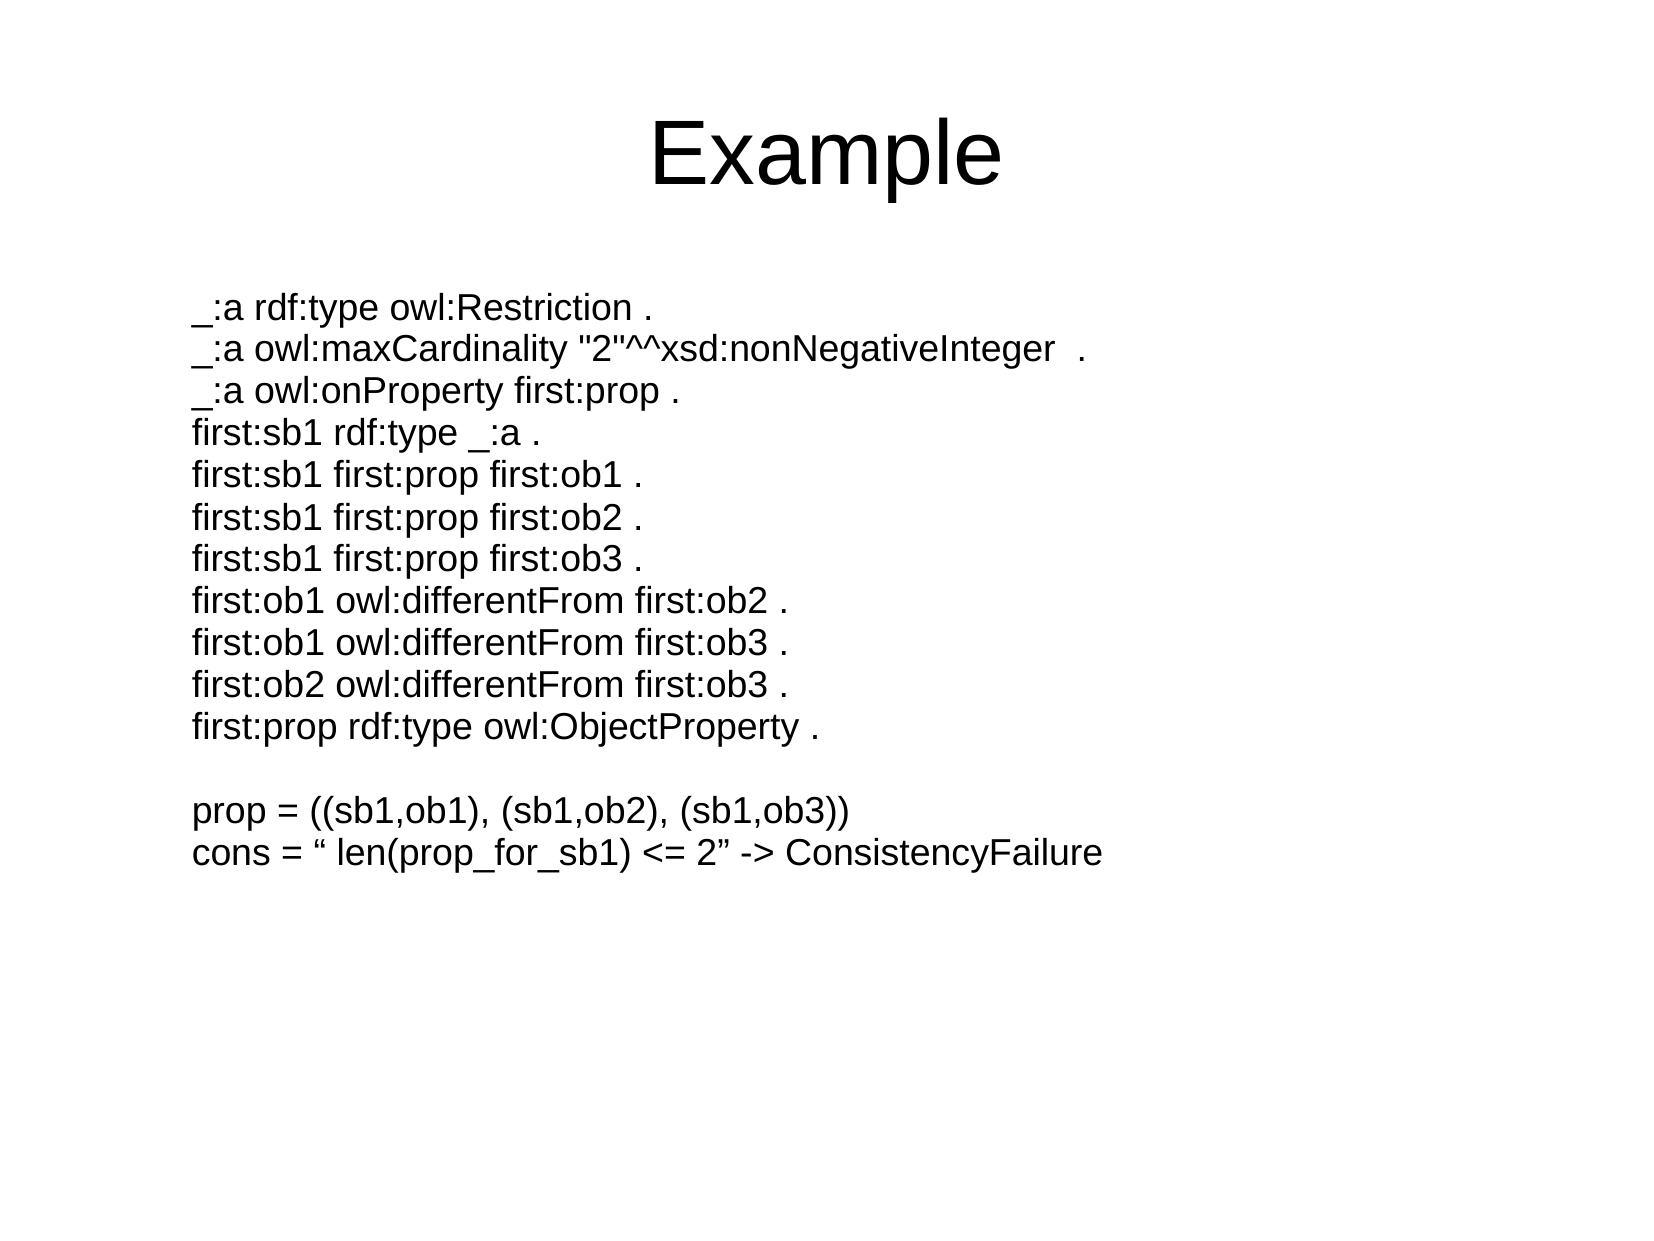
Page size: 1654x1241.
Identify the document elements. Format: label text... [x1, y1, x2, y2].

title Example [82, 49, 1571, 257]
text_box _:a rdf:type owl:Restriction . _:a owl:maxCardinality "2"^^xsd:nonNegativeInteger . _:a owl:onProperty first:prop . first:sb1 rdf:type _:a . first:sb1 first:prop first:ob1 . first:sb1 first:prop first:ob2 . first:sb1 first:prop first:ob3 . first:ob1 owl:differentFrom first:ob2 . first:ob1 owl:differentFrom first:ob3 . first:ob2 owl:differentFrom first:ob3 . first:prop rdf:type owl:ObjectProperty . prop = ((sb1,ob1), (sb1,ob2), (sb1,ob3)) cons = “ len(prop_for_sb1) <= 2” -> ConsistencyFailure [177, 278, 1211, 1034]
